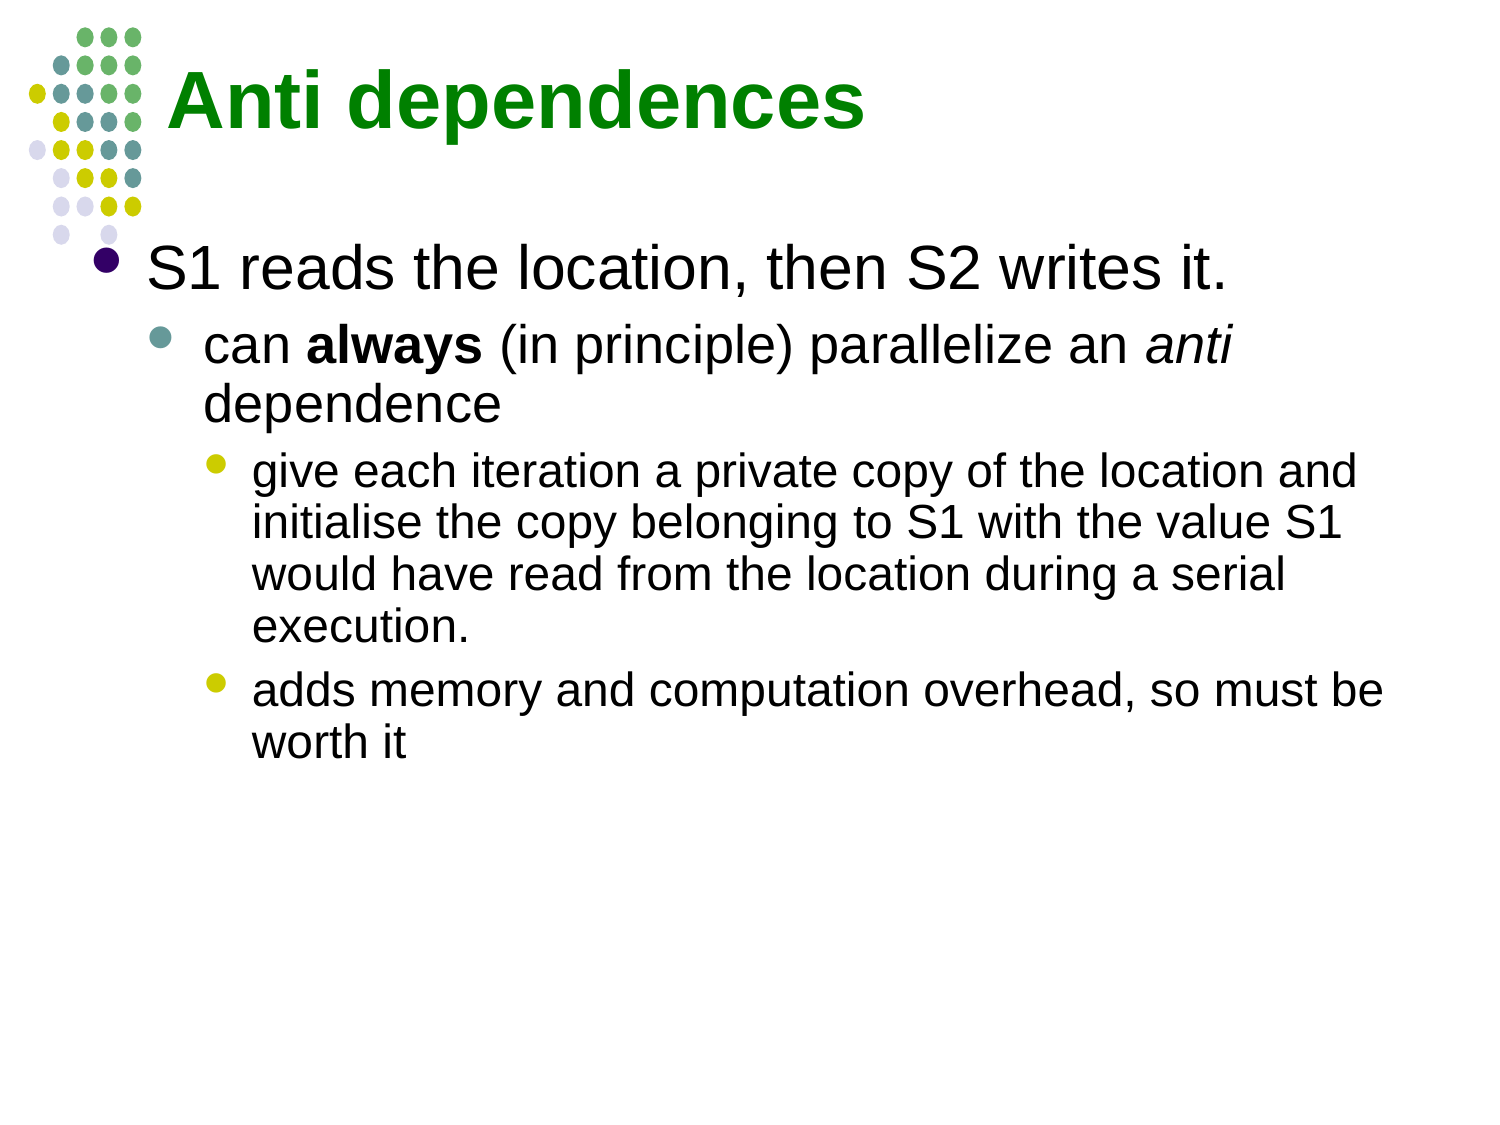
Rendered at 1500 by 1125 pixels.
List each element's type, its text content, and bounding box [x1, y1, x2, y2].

title Anti dependences [151, 40, 1390, 176]
list S1 reads the location, then S2 writes it. can always (in principle) parallelize an anti dependence give each iteration a private copy of the location and initialise the copy belonging to S1 with the value S1 would have read from the location during a serial execution. adds memory and computation overhead, so must be worth it [75, 228, 1426, 1006]
